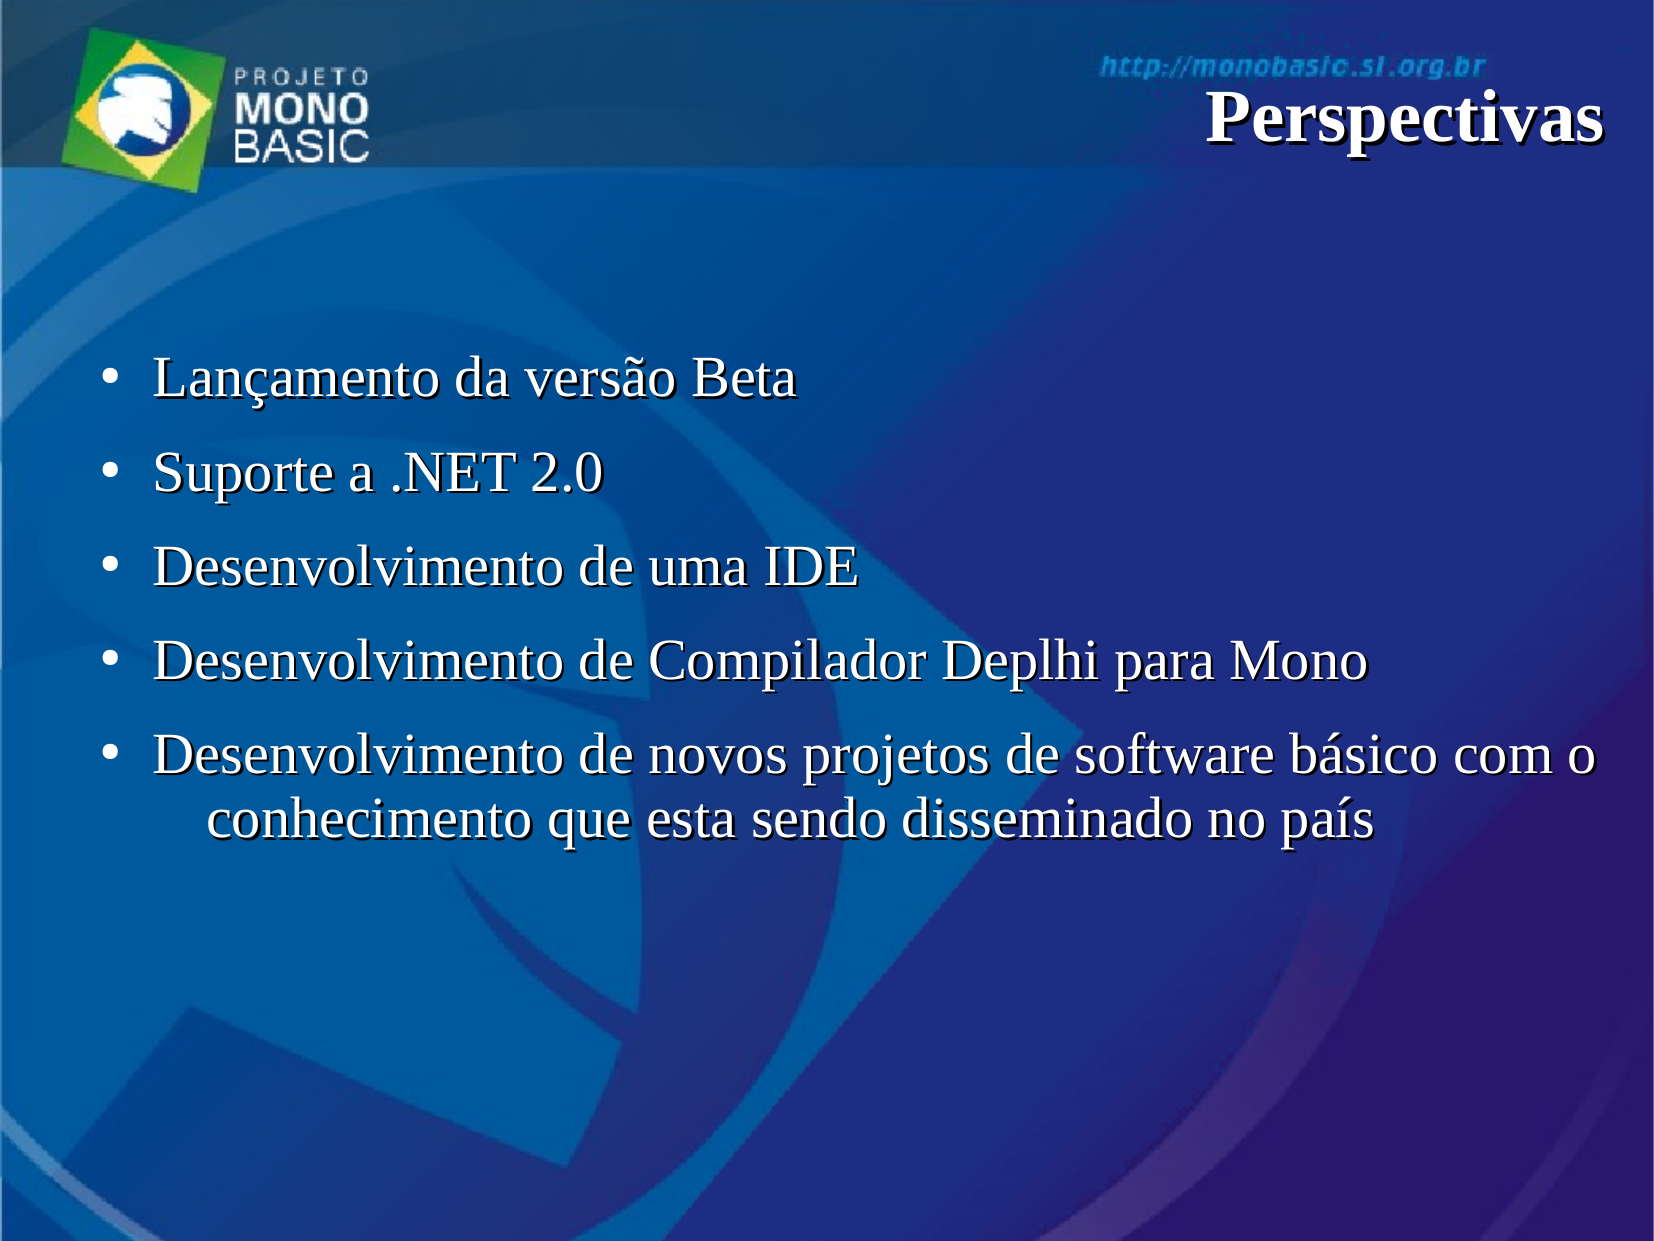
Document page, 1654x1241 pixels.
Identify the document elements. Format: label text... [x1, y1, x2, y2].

title Perspectivas [222, 43, 1606, 191]
list Lançamento da versão Beta Suporte a .NET 2.0 Desenvolvimento de uma IDE Desenvolvimento de Compilador Deplhi para Mono Desenvolvimento de novos projetos de software básico com o conhecimento que esta sendo disseminado no país [64, 344, 1627, 1127]
picture [0, 0, 1654, 1241]
